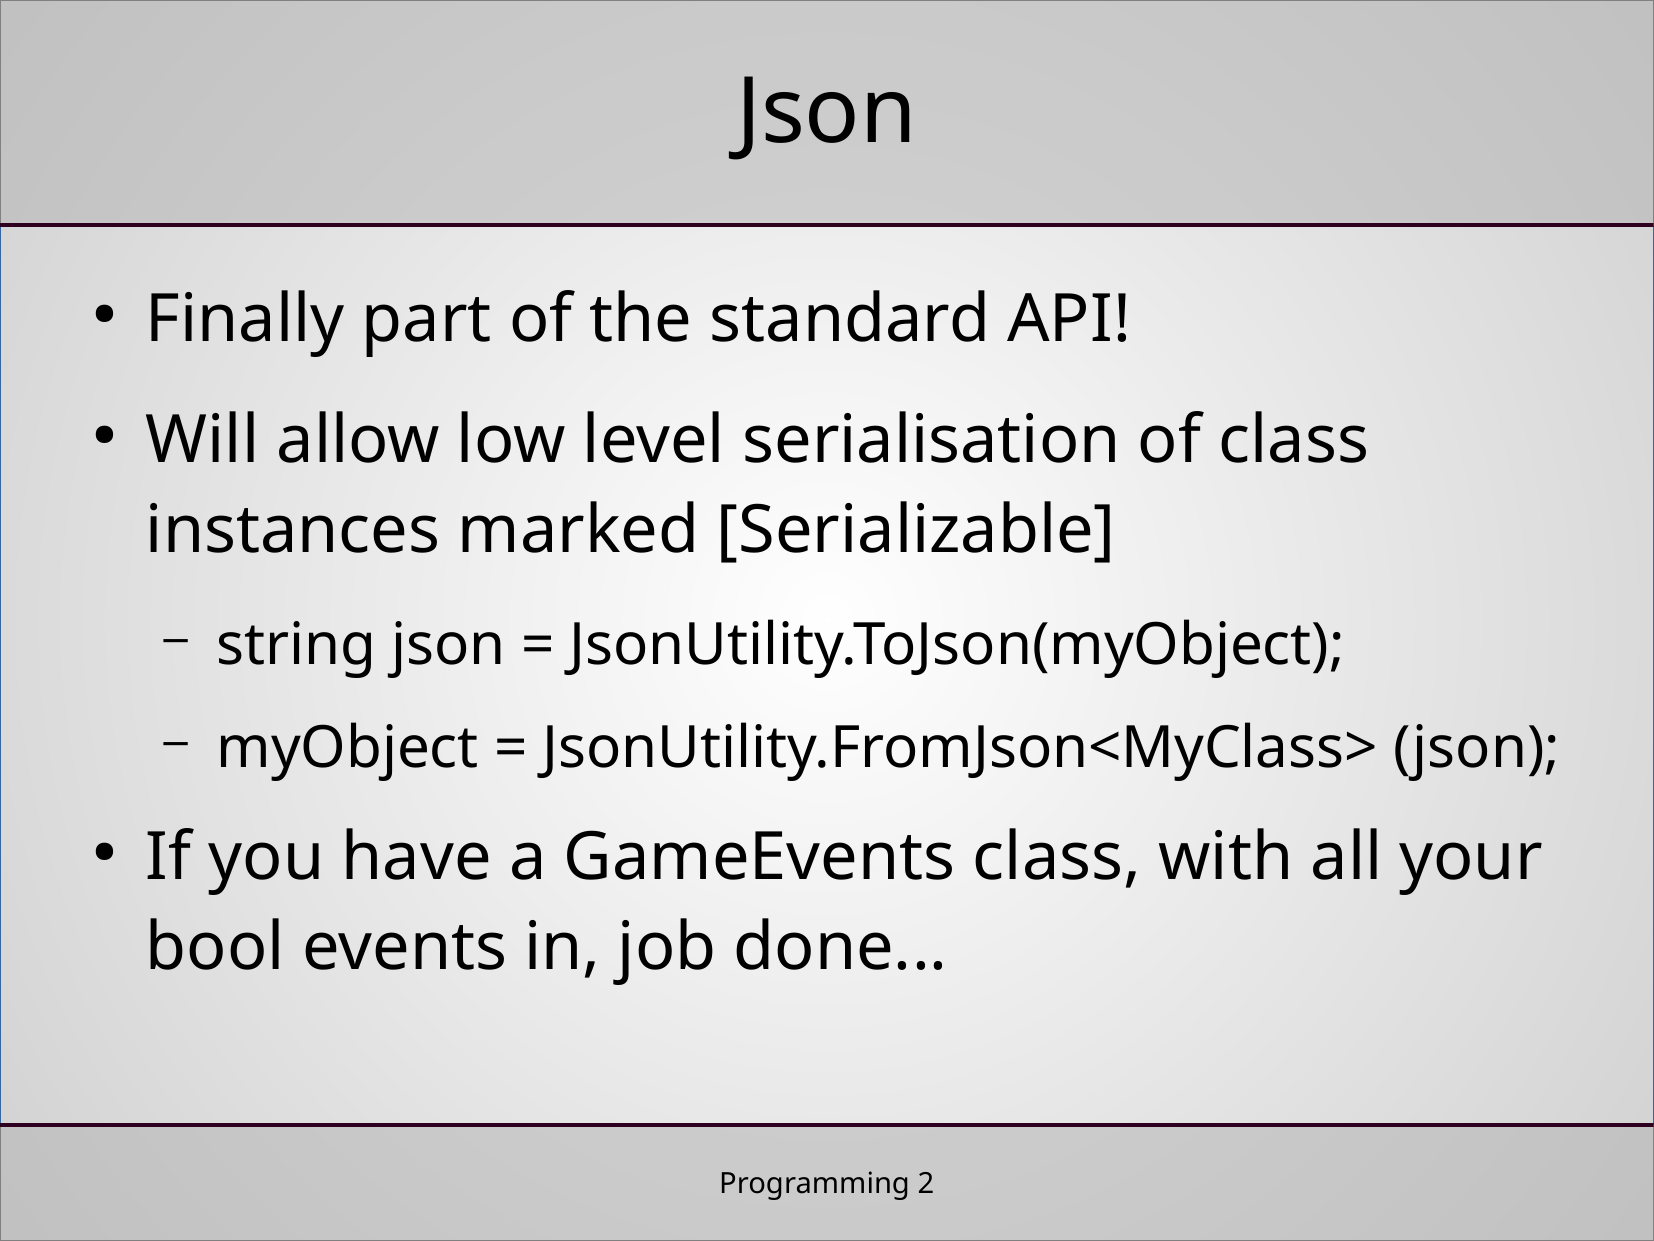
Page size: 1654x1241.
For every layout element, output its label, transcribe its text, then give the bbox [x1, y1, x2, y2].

title Json [82, 34, 1571, 181]
list Finally part of the standard API! Will allow low level serialisation of class instances marked [Serializable] string json = JsonUtility.ToJson(myObject); myObject = JsonUtility.FromJson<MyClass> (json); If you have a GameEvents class, with all your bool events in, job done... [75, 270, 1571, 1075]
